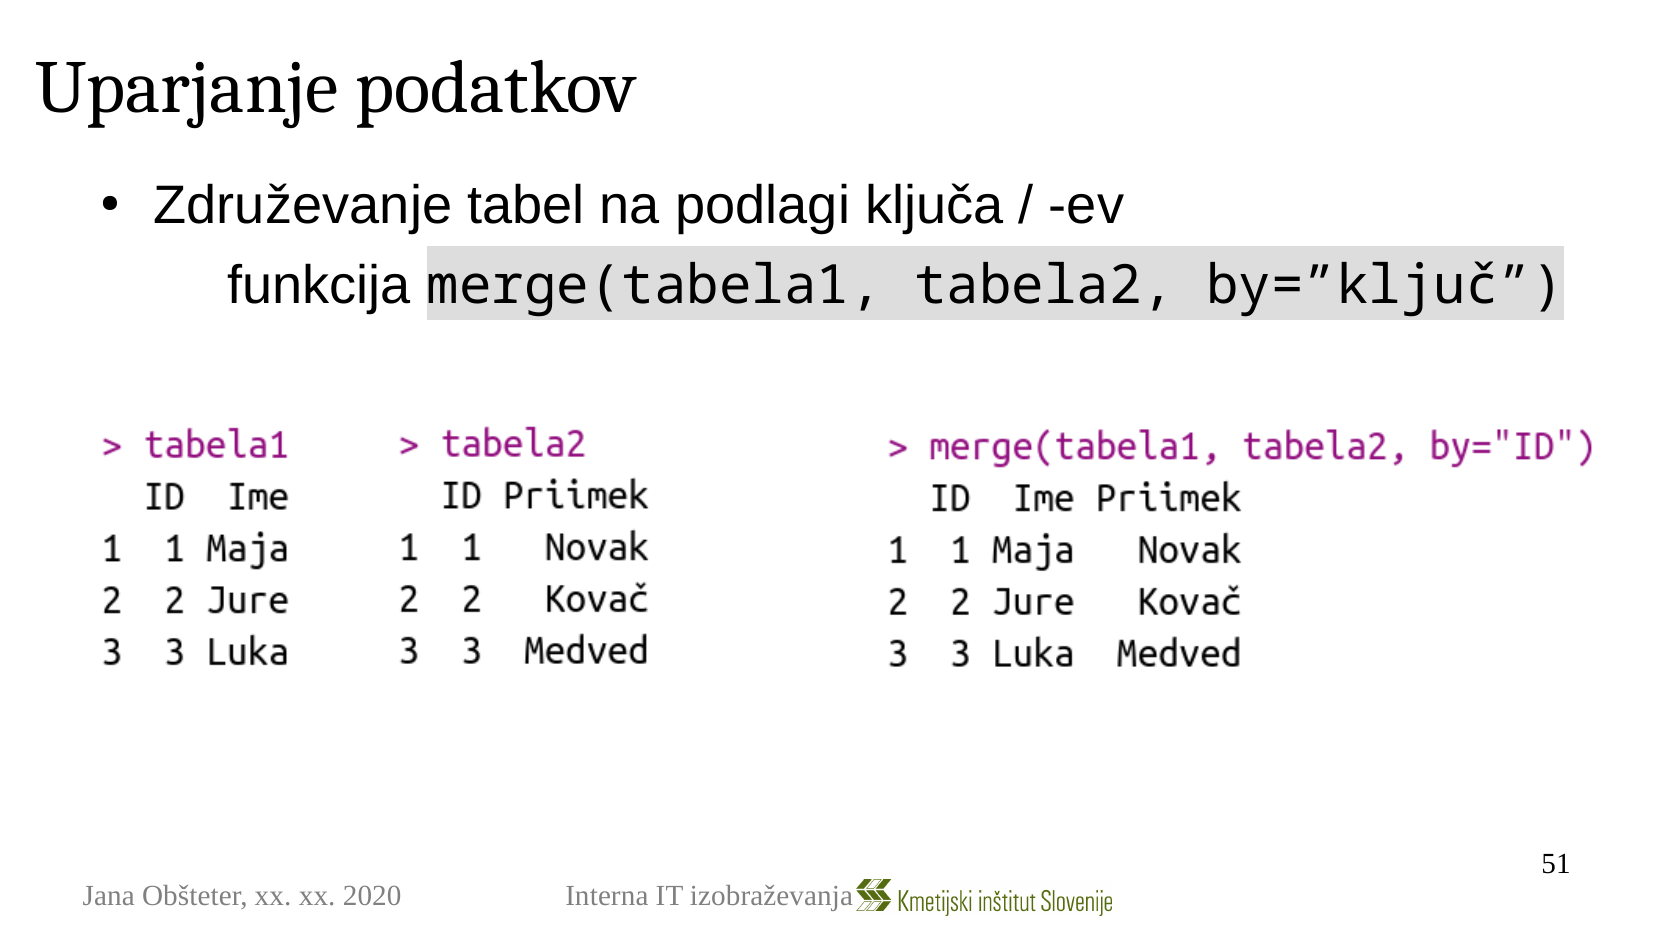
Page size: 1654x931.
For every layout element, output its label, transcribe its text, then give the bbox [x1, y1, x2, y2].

picture [86, 422, 351, 684]
picture [856, 879, 1112, 916]
list Združevanje tabel na podlagi ključa / -ev funkcija merge(tabela1, tabela2, by=”ključ”) [82, 165, 1642, 827]
picture [872, 425, 1626, 681]
picture [383, 424, 714, 689]
title Uparjanje podatkov [35, 21, 1524, 154]
